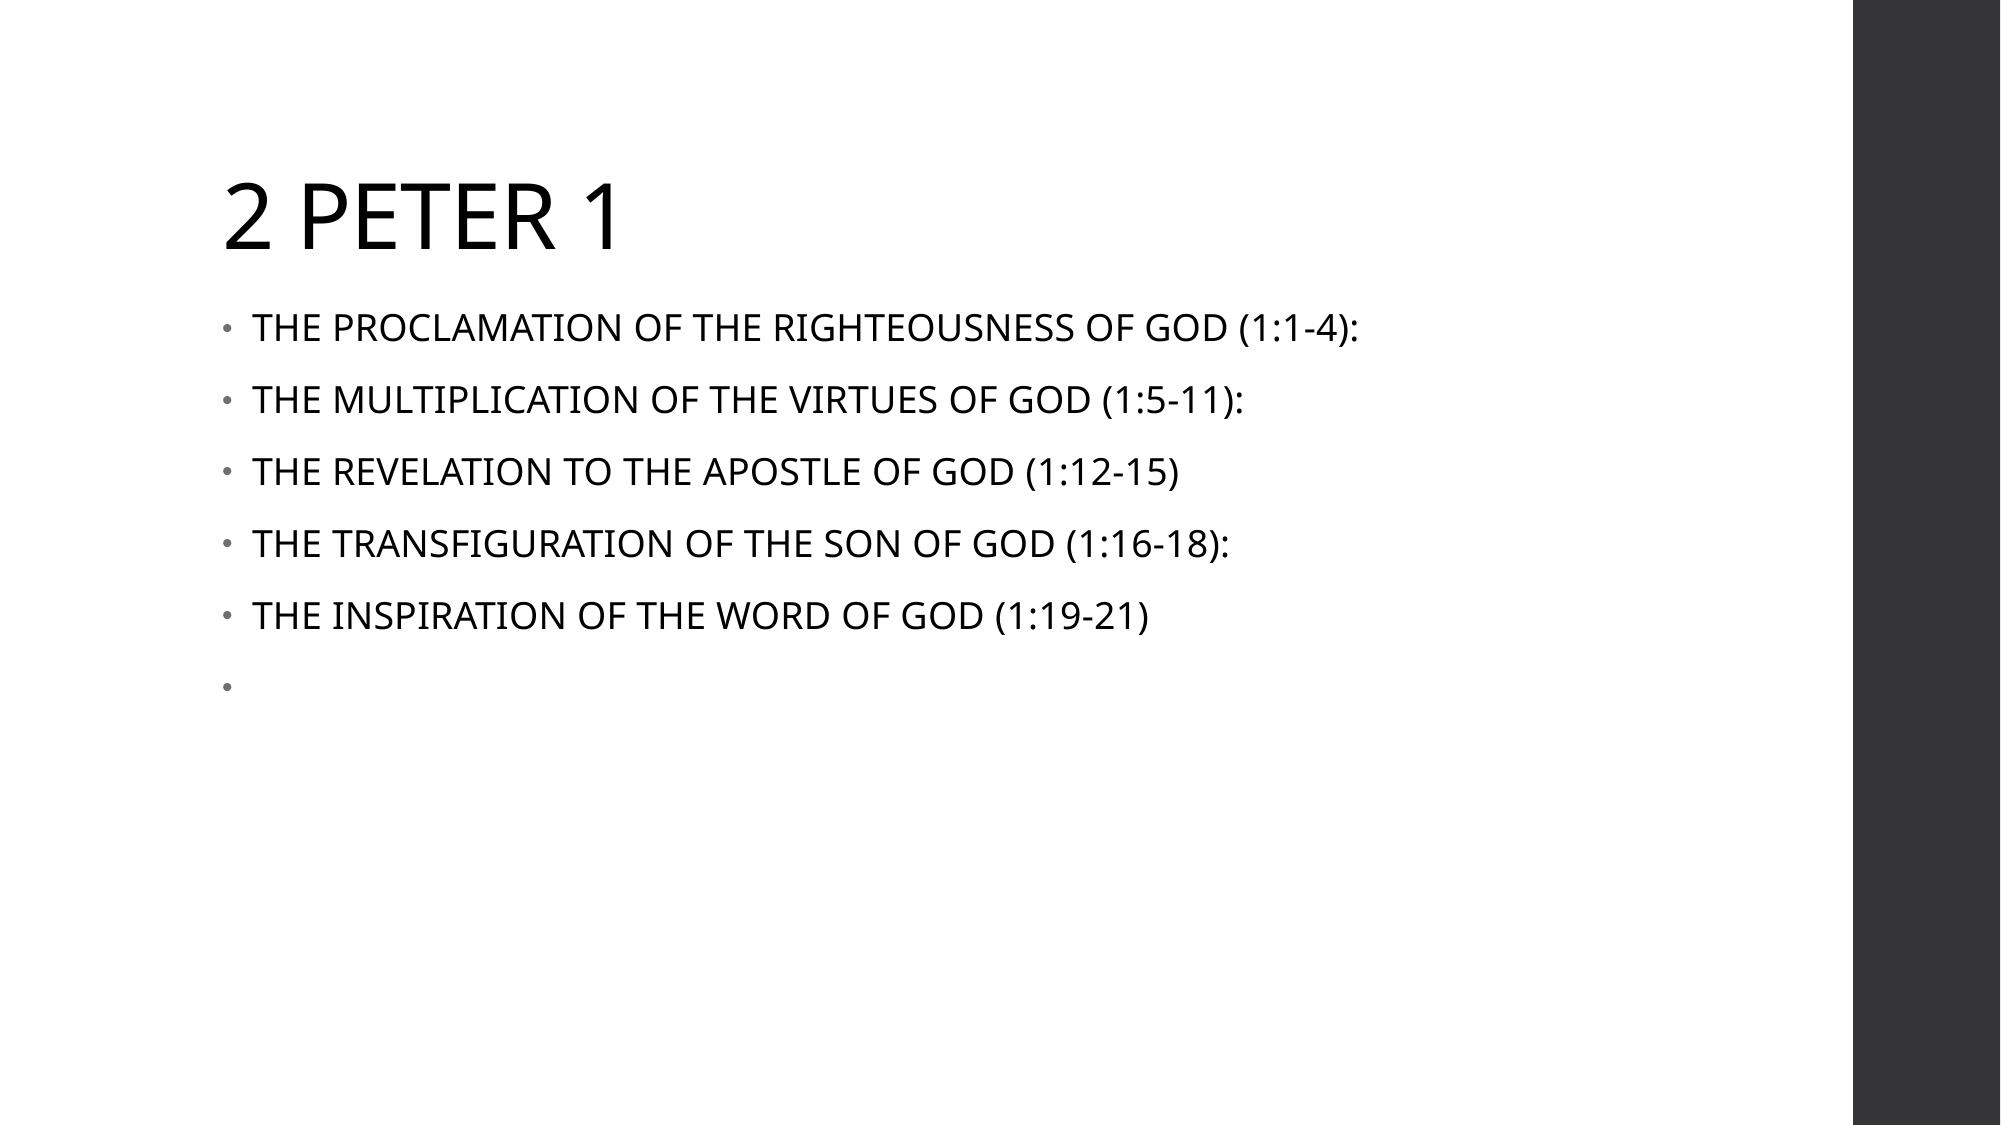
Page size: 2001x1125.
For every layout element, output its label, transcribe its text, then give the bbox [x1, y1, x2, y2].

list THE PROCLAMATION OF THE RIGHTEOUSNESS OF GOD (1:1-4): THE MULTIPLICATION OF THE VIRTUES OF GOD (1:5-11): THE REVELATION TO THE APOSTLE OF GOD (1:12-15) THE TRANSFIGURATION OF THE SON OF GOD (1:16-18): THE INSPIRATION OF THE WORD OF GOD (1:19-21) [206, 299, 1617, 1014]
title 2 PETER 1 [206, 60, 1797, 278]
